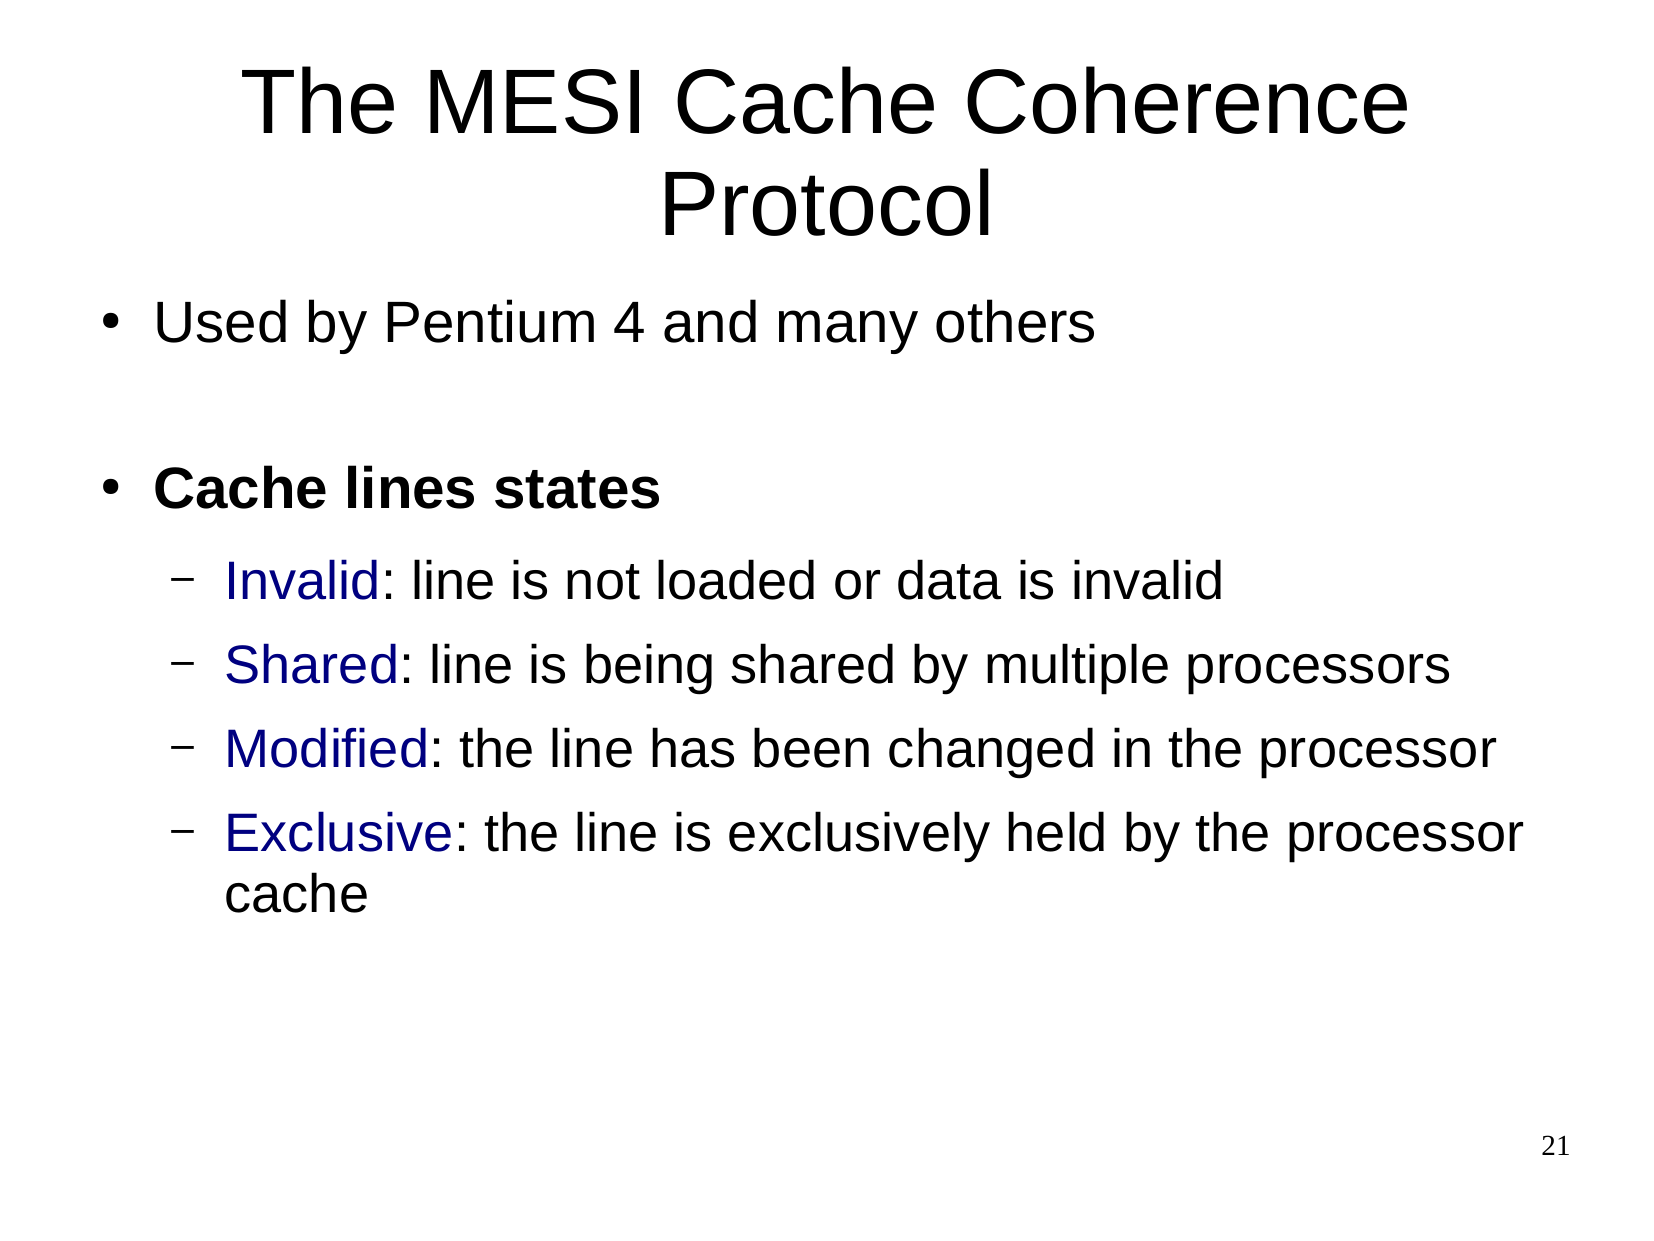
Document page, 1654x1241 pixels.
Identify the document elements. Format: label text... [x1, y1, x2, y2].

title The MESI Cache Coherence Protocol [82, 49, 1571, 257]
list Used by Pentium 4 and many others Cache lines states Invalid: line is not loaded or data is invalid Shared: line is being shared by multiple processors Modified: the line has been changed in the processor Exclusive: the line is exclusively held by the processor cache [82, 290, 1538, 1010]
